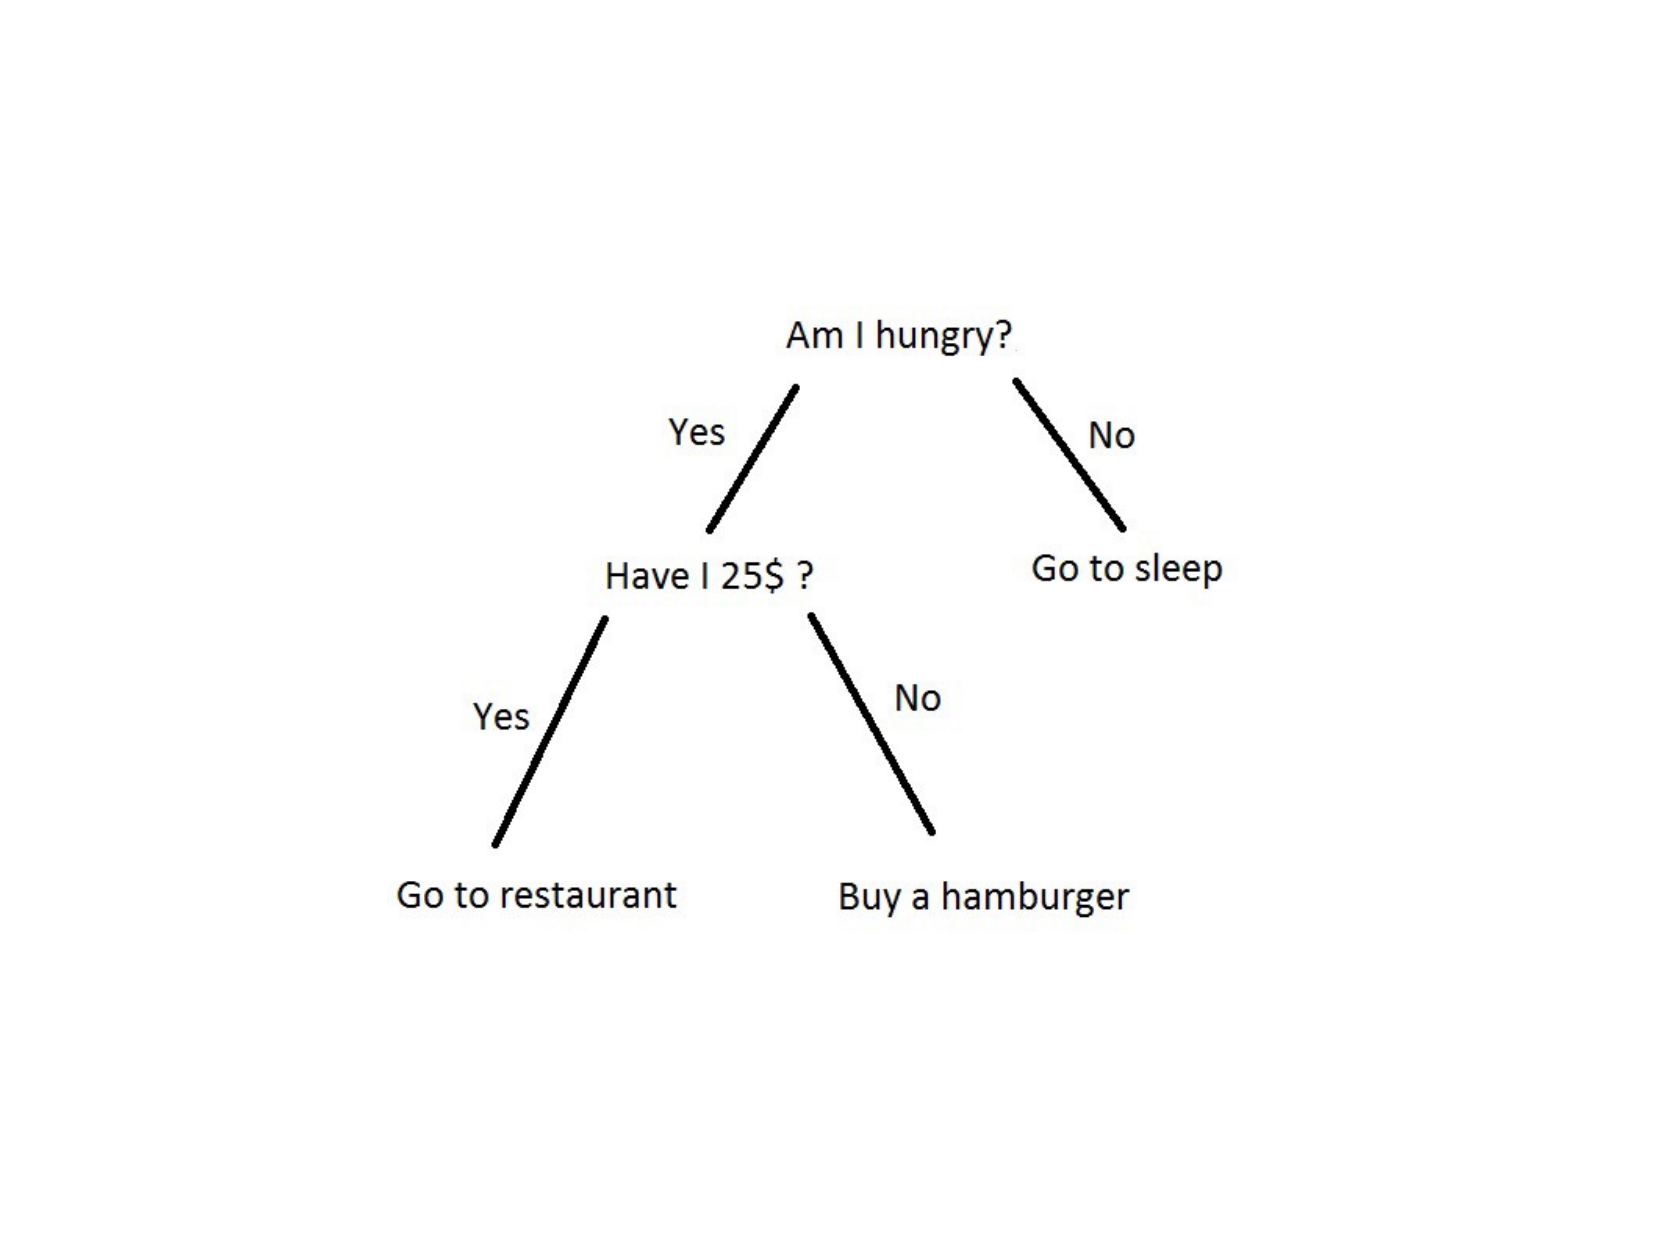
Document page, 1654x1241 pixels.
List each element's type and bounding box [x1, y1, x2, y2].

picture [387, 281, 1277, 966]
